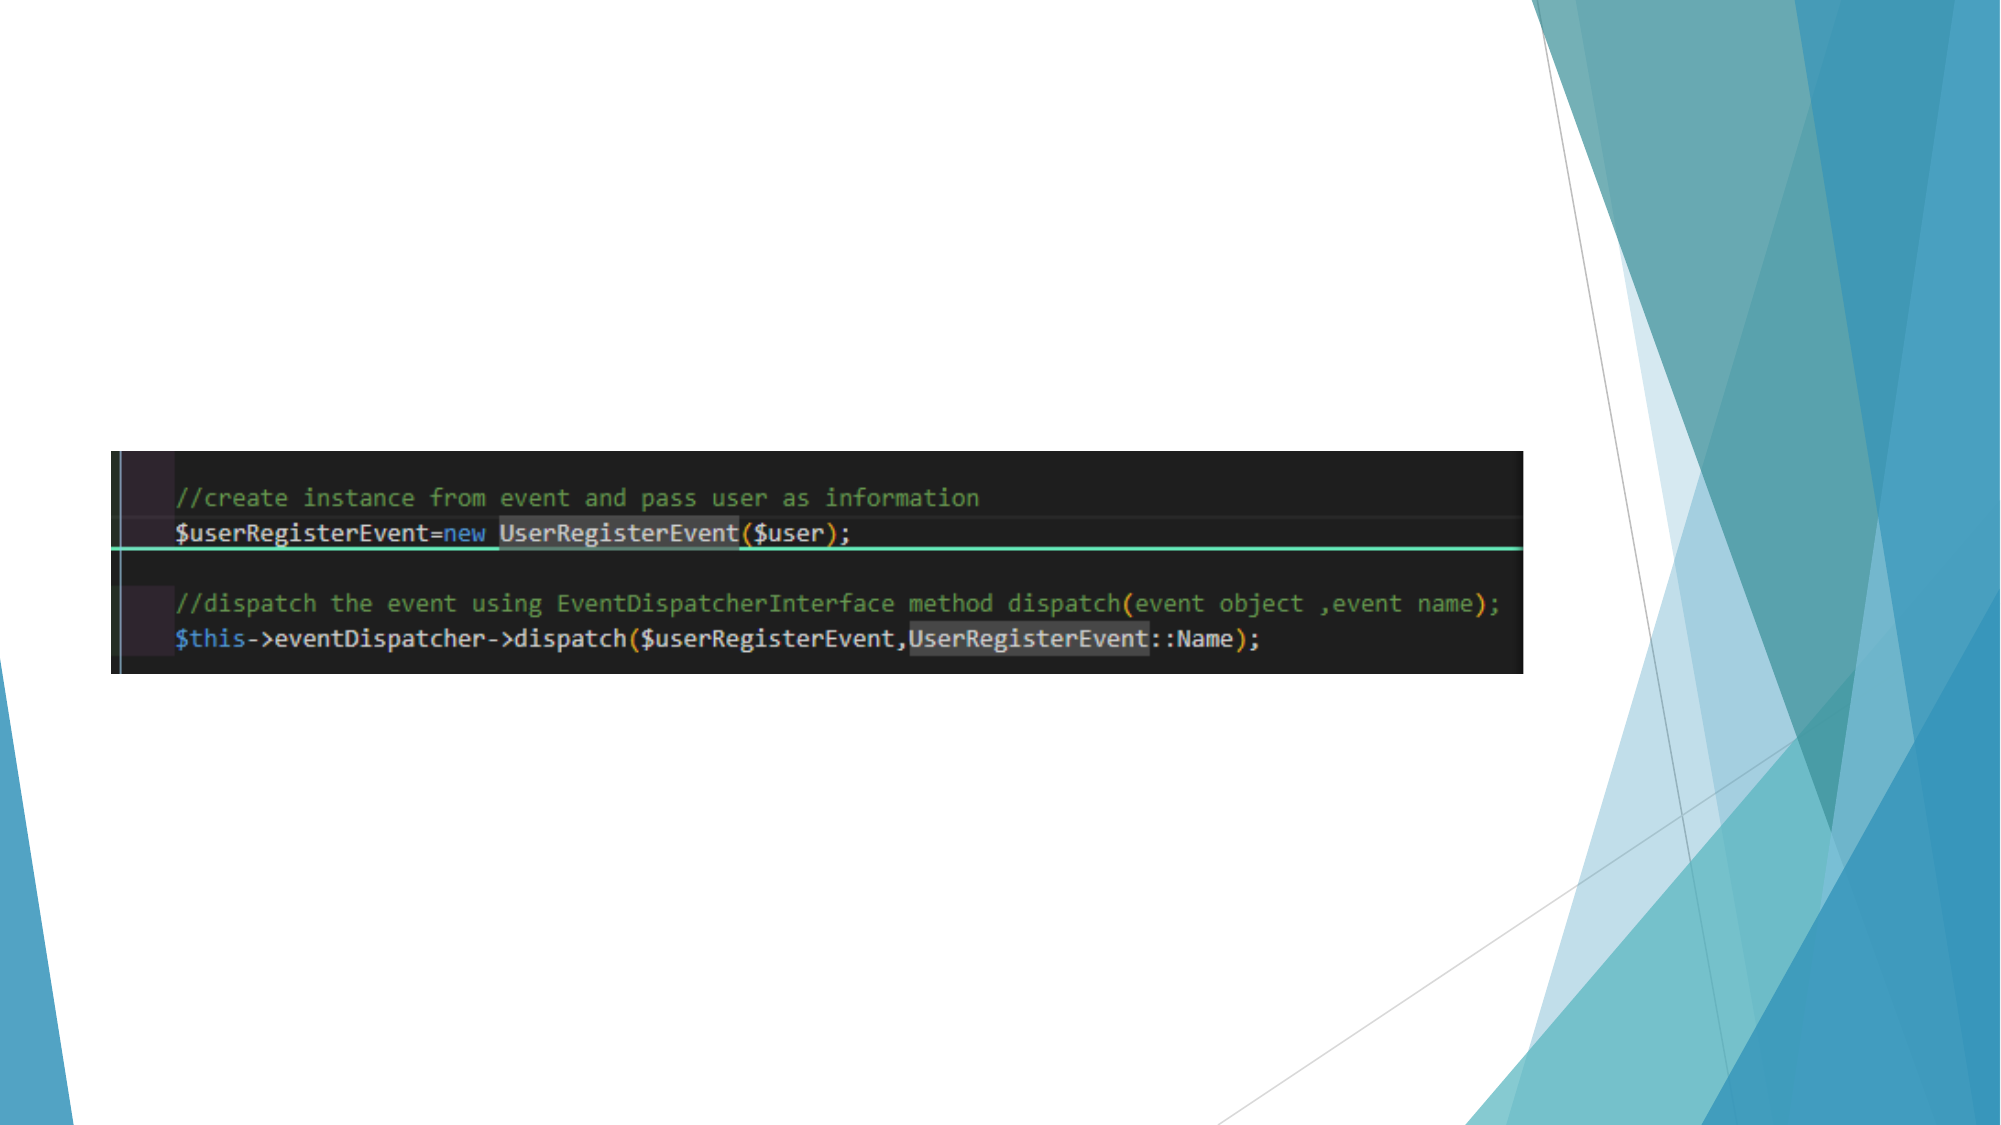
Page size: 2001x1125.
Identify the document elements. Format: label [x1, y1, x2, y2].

picture [111, 451, 1524, 674]
